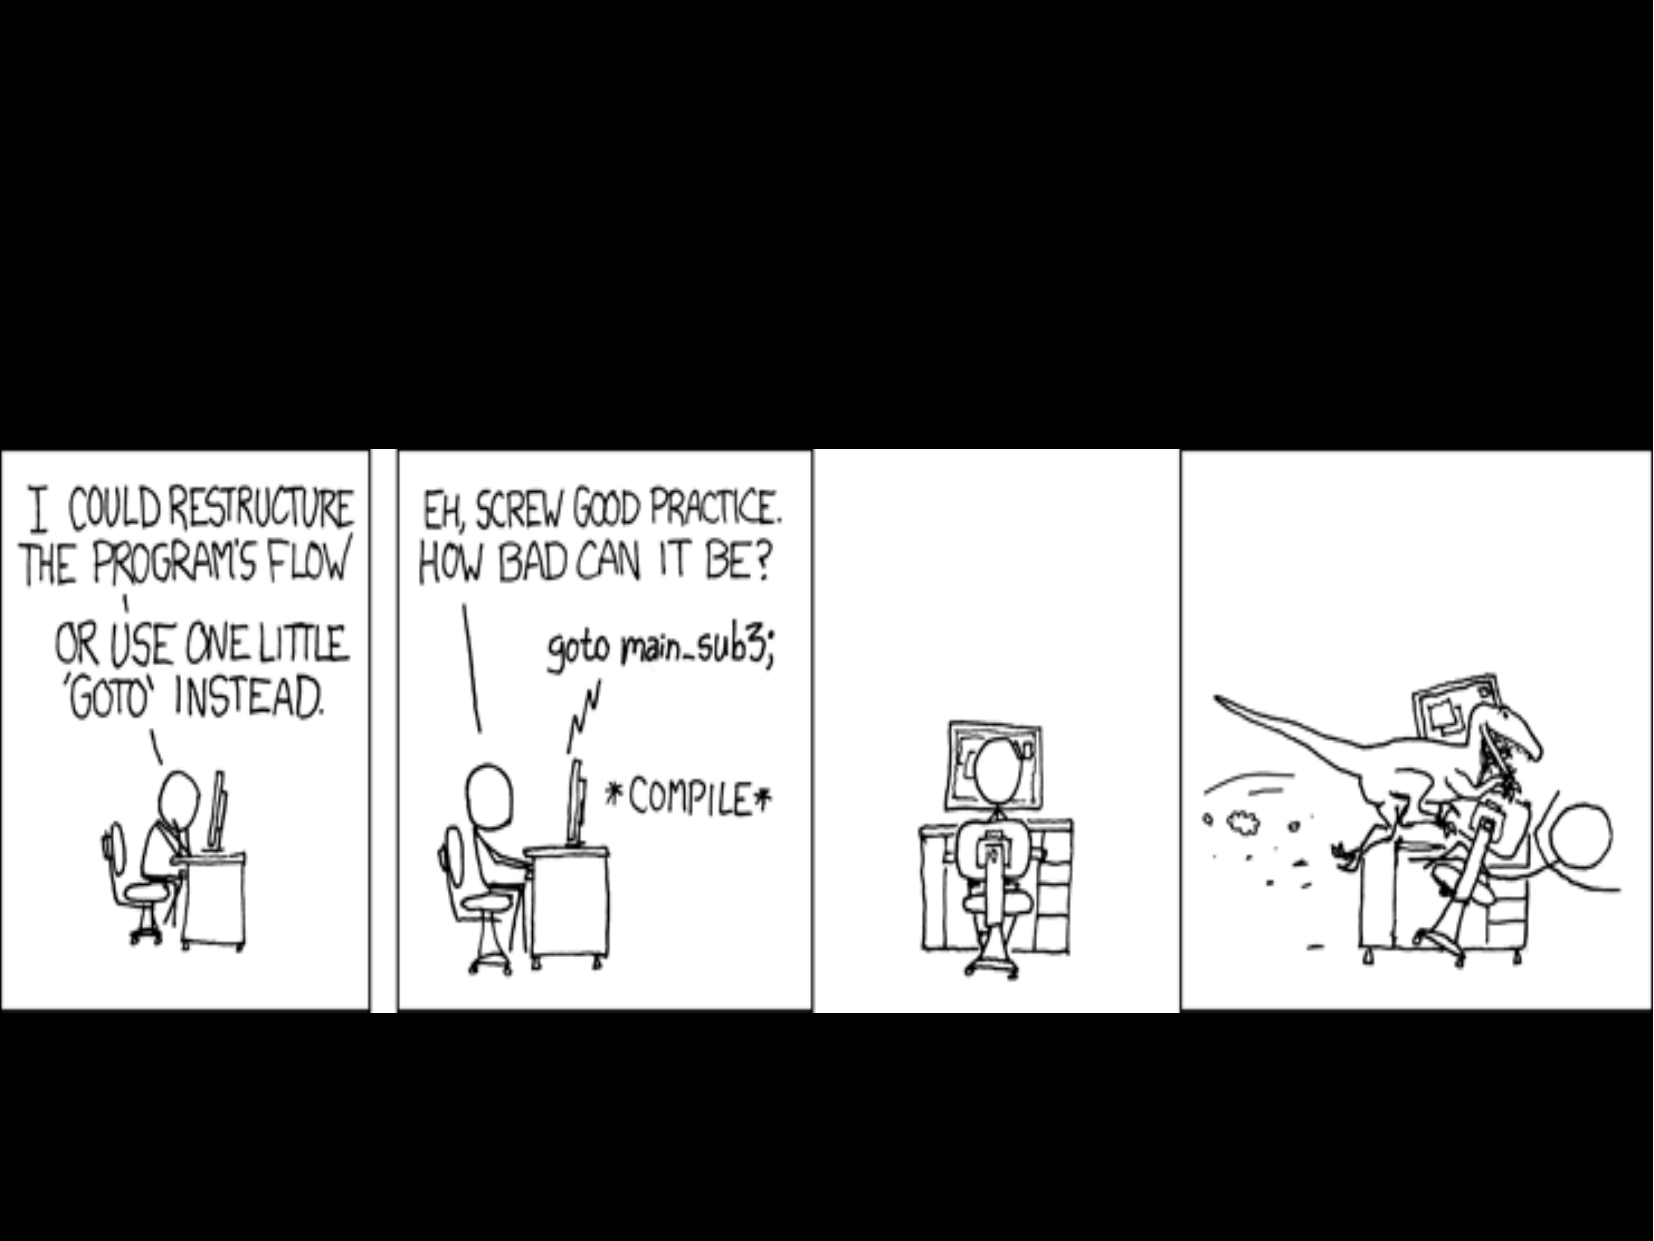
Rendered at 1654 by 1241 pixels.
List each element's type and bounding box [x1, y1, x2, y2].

picture [0, 449, 1653, 1013]
